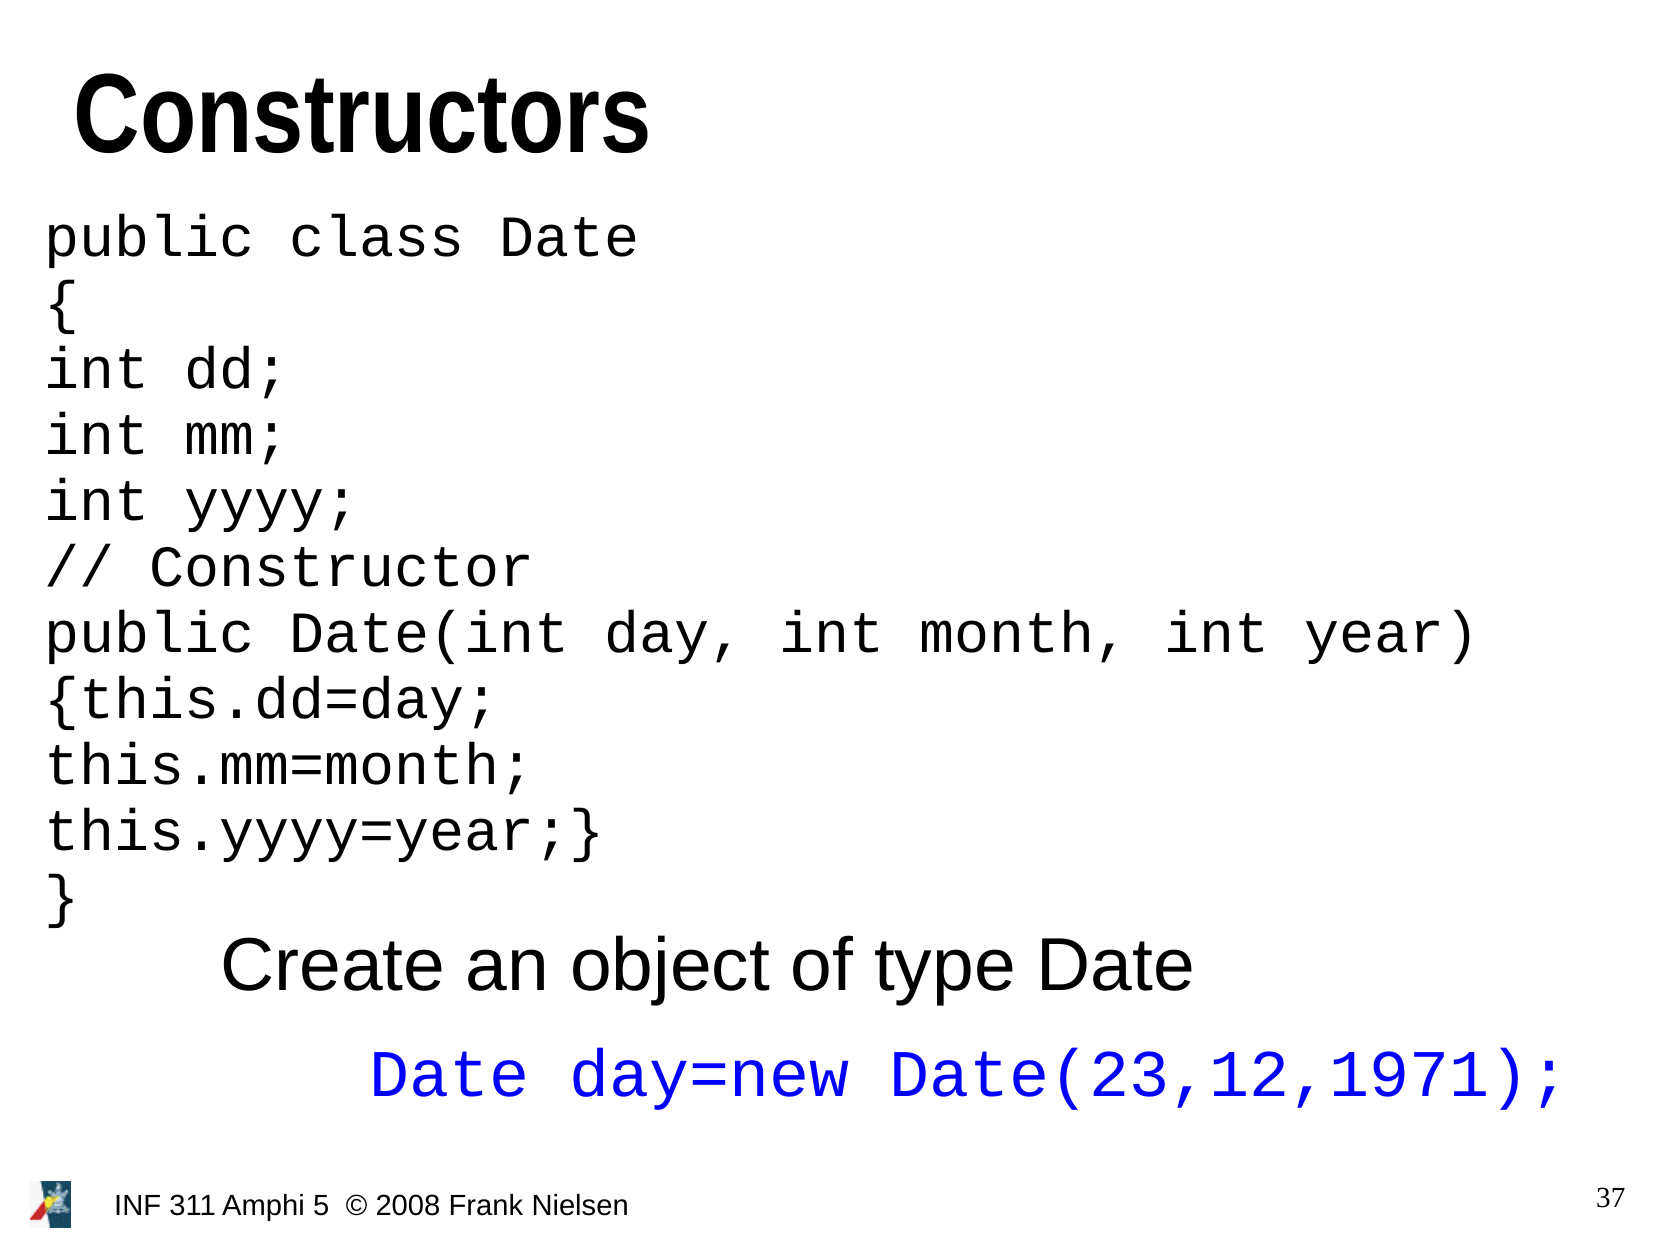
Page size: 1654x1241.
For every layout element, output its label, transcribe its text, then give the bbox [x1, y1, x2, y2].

text_box public class Date { int dd; int mm; int yyyy; // Constructor public Date(int day, int month, int year) {this.dd=day; this.mm=month; this.yyyy=year;} } [29, 200, 1595, 1091]
text_box Constructors [59, 39, 667, 184]
text_box Date day=new Date(23,12,1971); [354, 1033, 1584, 1124]
picture [29, 1181, 71, 1228]
text_box Create an object of type Date [205, 915, 1211, 1015]
